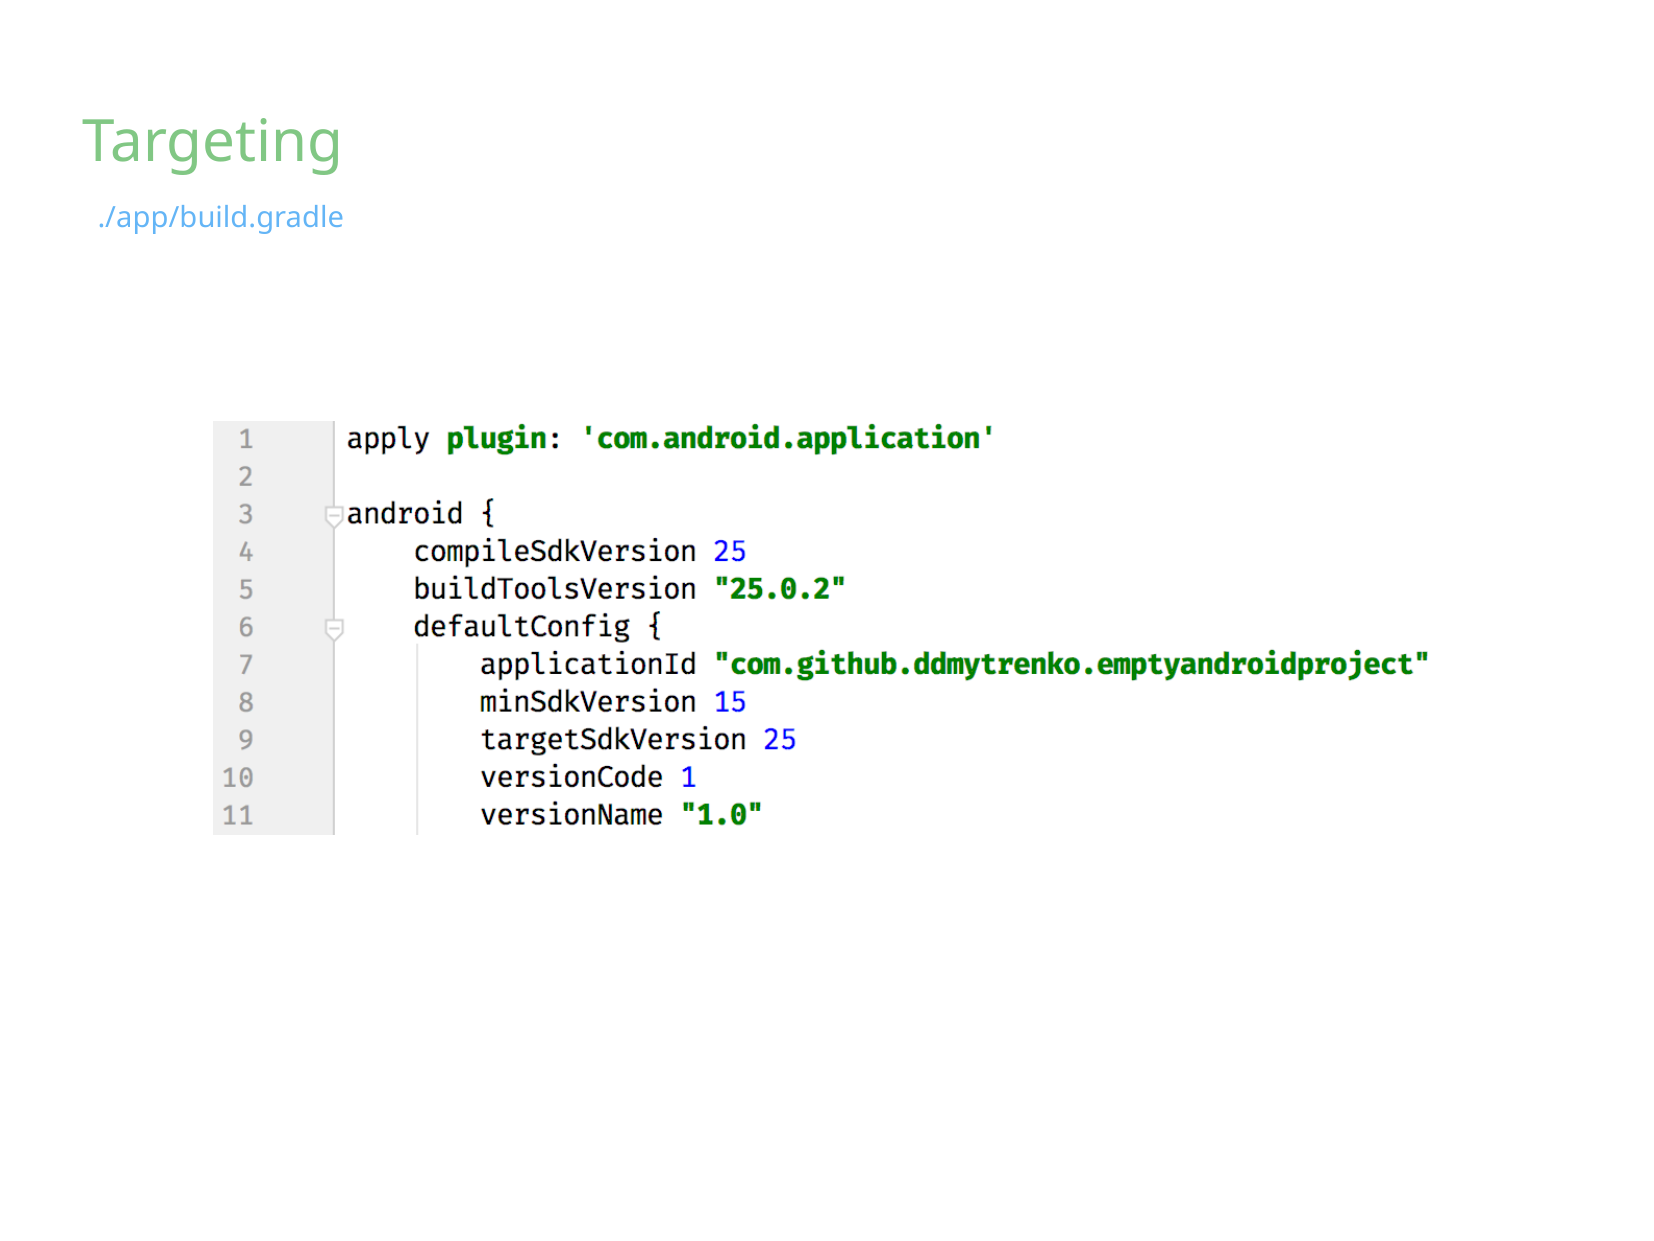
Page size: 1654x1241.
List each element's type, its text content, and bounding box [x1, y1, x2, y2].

text_box ./app/build.gradle [82, 189, 428, 237]
picture [213, 421, 1455, 835]
title Targeting [82, 35, 1571, 243]
